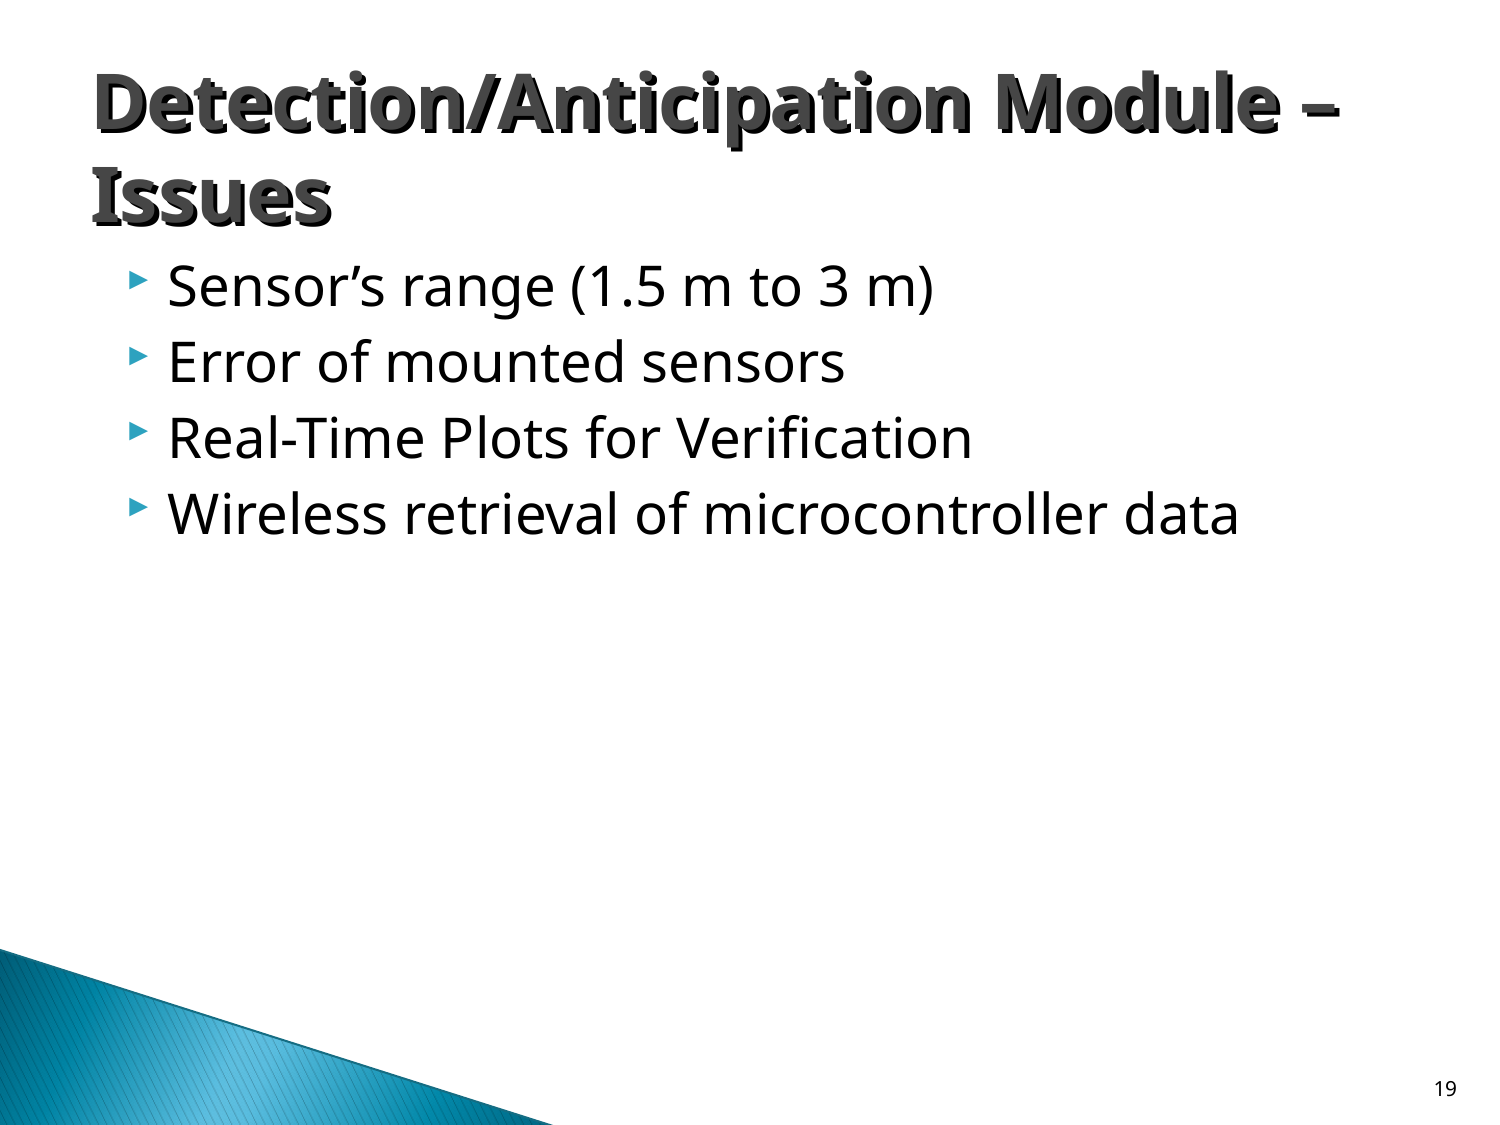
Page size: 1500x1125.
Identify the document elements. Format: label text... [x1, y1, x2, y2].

title Detection/Anticipation Module – Issues [75, 45, 1426, 233]
text_box [1418, 1051, 1479, 1112]
list Sensor’s range (1.5 m to 3 m) Error of mounted sensors Real-Time Plots for Verification Wireless retrieval of microcontroller data [75, 243, 1426, 986]
